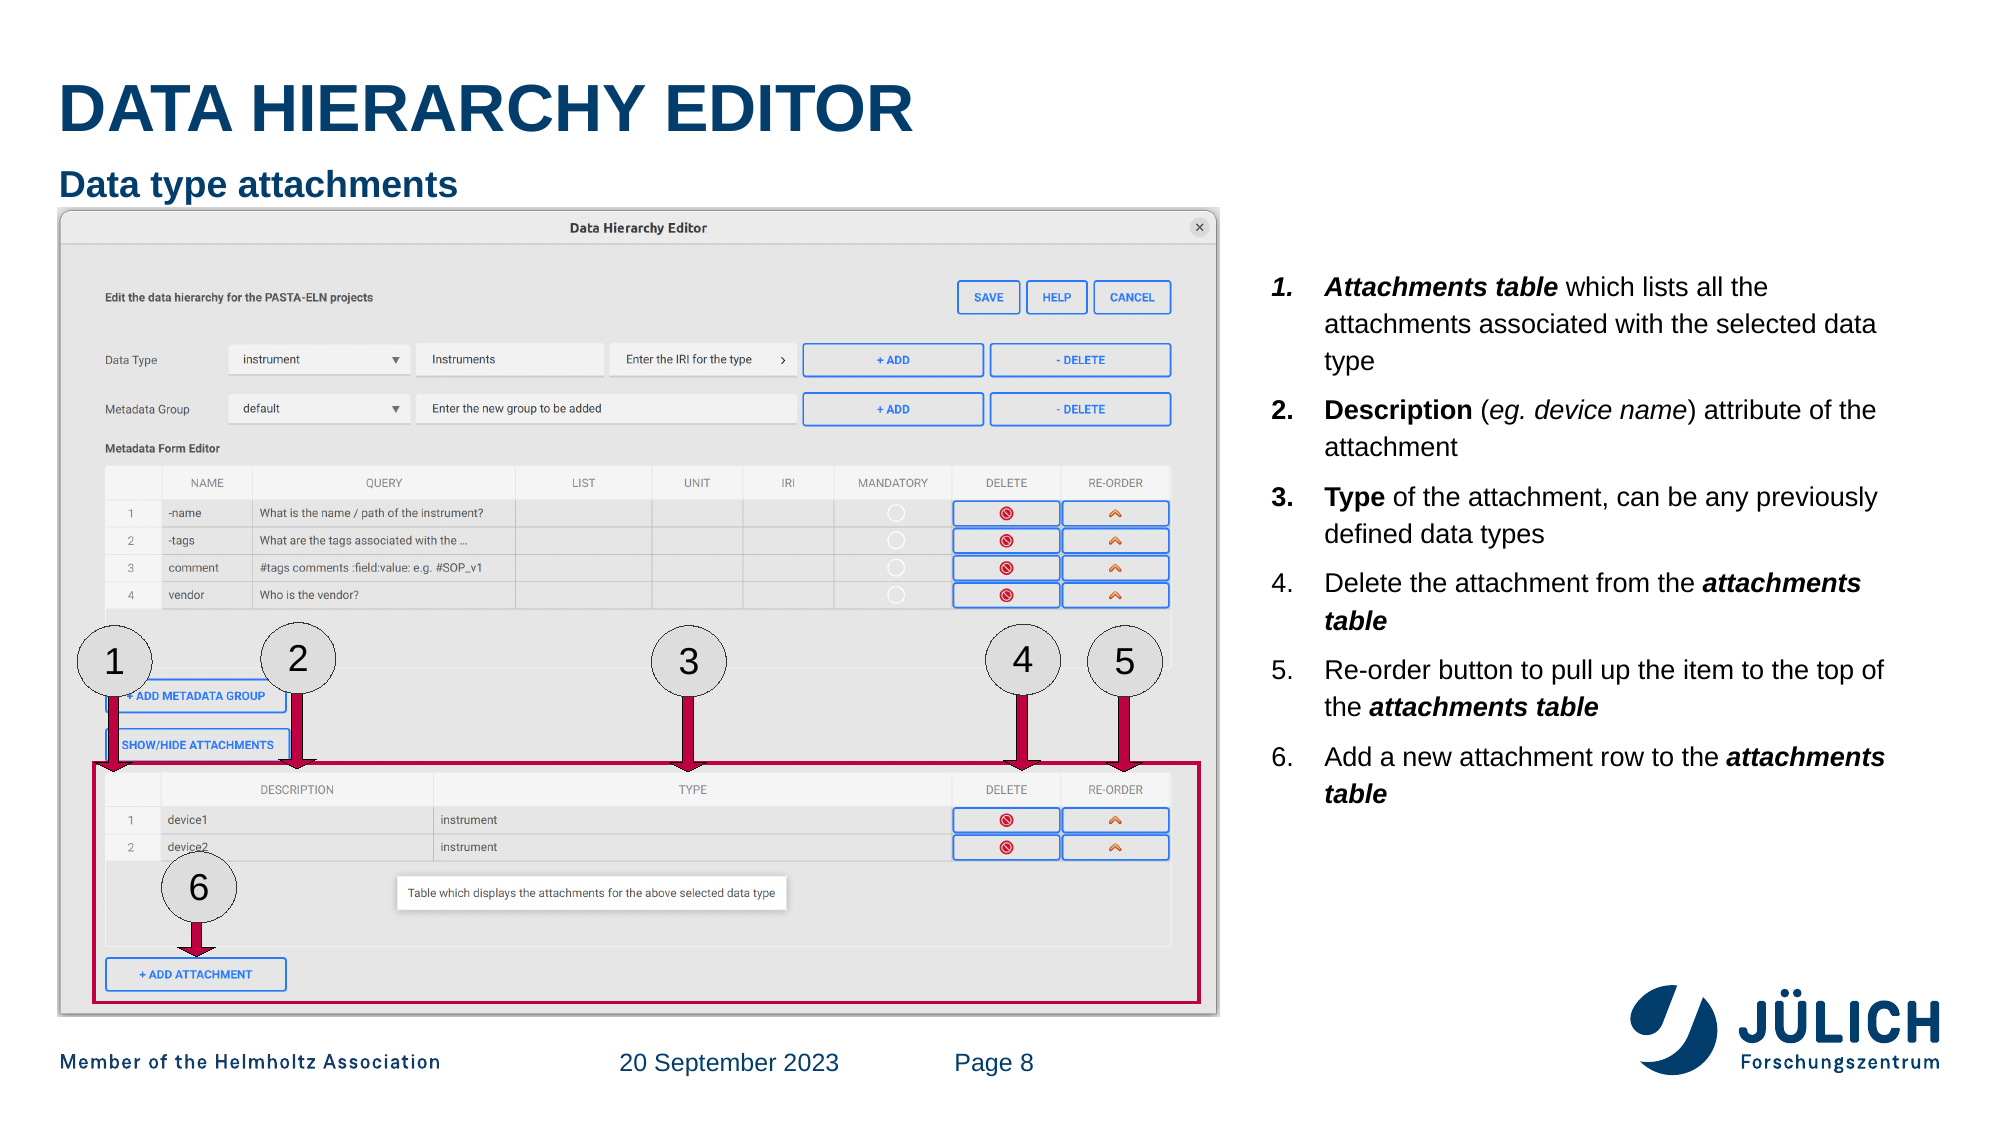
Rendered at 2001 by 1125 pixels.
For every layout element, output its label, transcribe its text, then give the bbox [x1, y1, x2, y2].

text_box 2 [260, 622, 336, 694]
picture [57, 207, 1220, 1017]
text_box 1 [77, 625, 153, 697]
list Data type attachments [58, 154, 1937, 238]
text_box 5 [1087, 625, 1163, 697]
slide_number Page <number> [954, 1046, 1073, 1084]
text_box [92, 694, 1201, 1004]
text_box 3 [651, 625, 727, 697]
text_box 6 [161, 851, 237, 923]
text_box 4 [985, 624, 1061, 696]
slide_number 20 September 2023 [619, 1046, 882, 1084]
list Attachments table which lists all the attachments associated with the selected data type Description (eg. device name) attribute of the attachment Type of the attachment, can be any previously defined data types Delete the attachment from the attachments table Re-order button to pull up the item to the top of the attachments table Add a new attachment row to the attachments table [1253, 264, 1916, 903]
title Data Hierarchy Editor [59, 53, 1938, 238]
